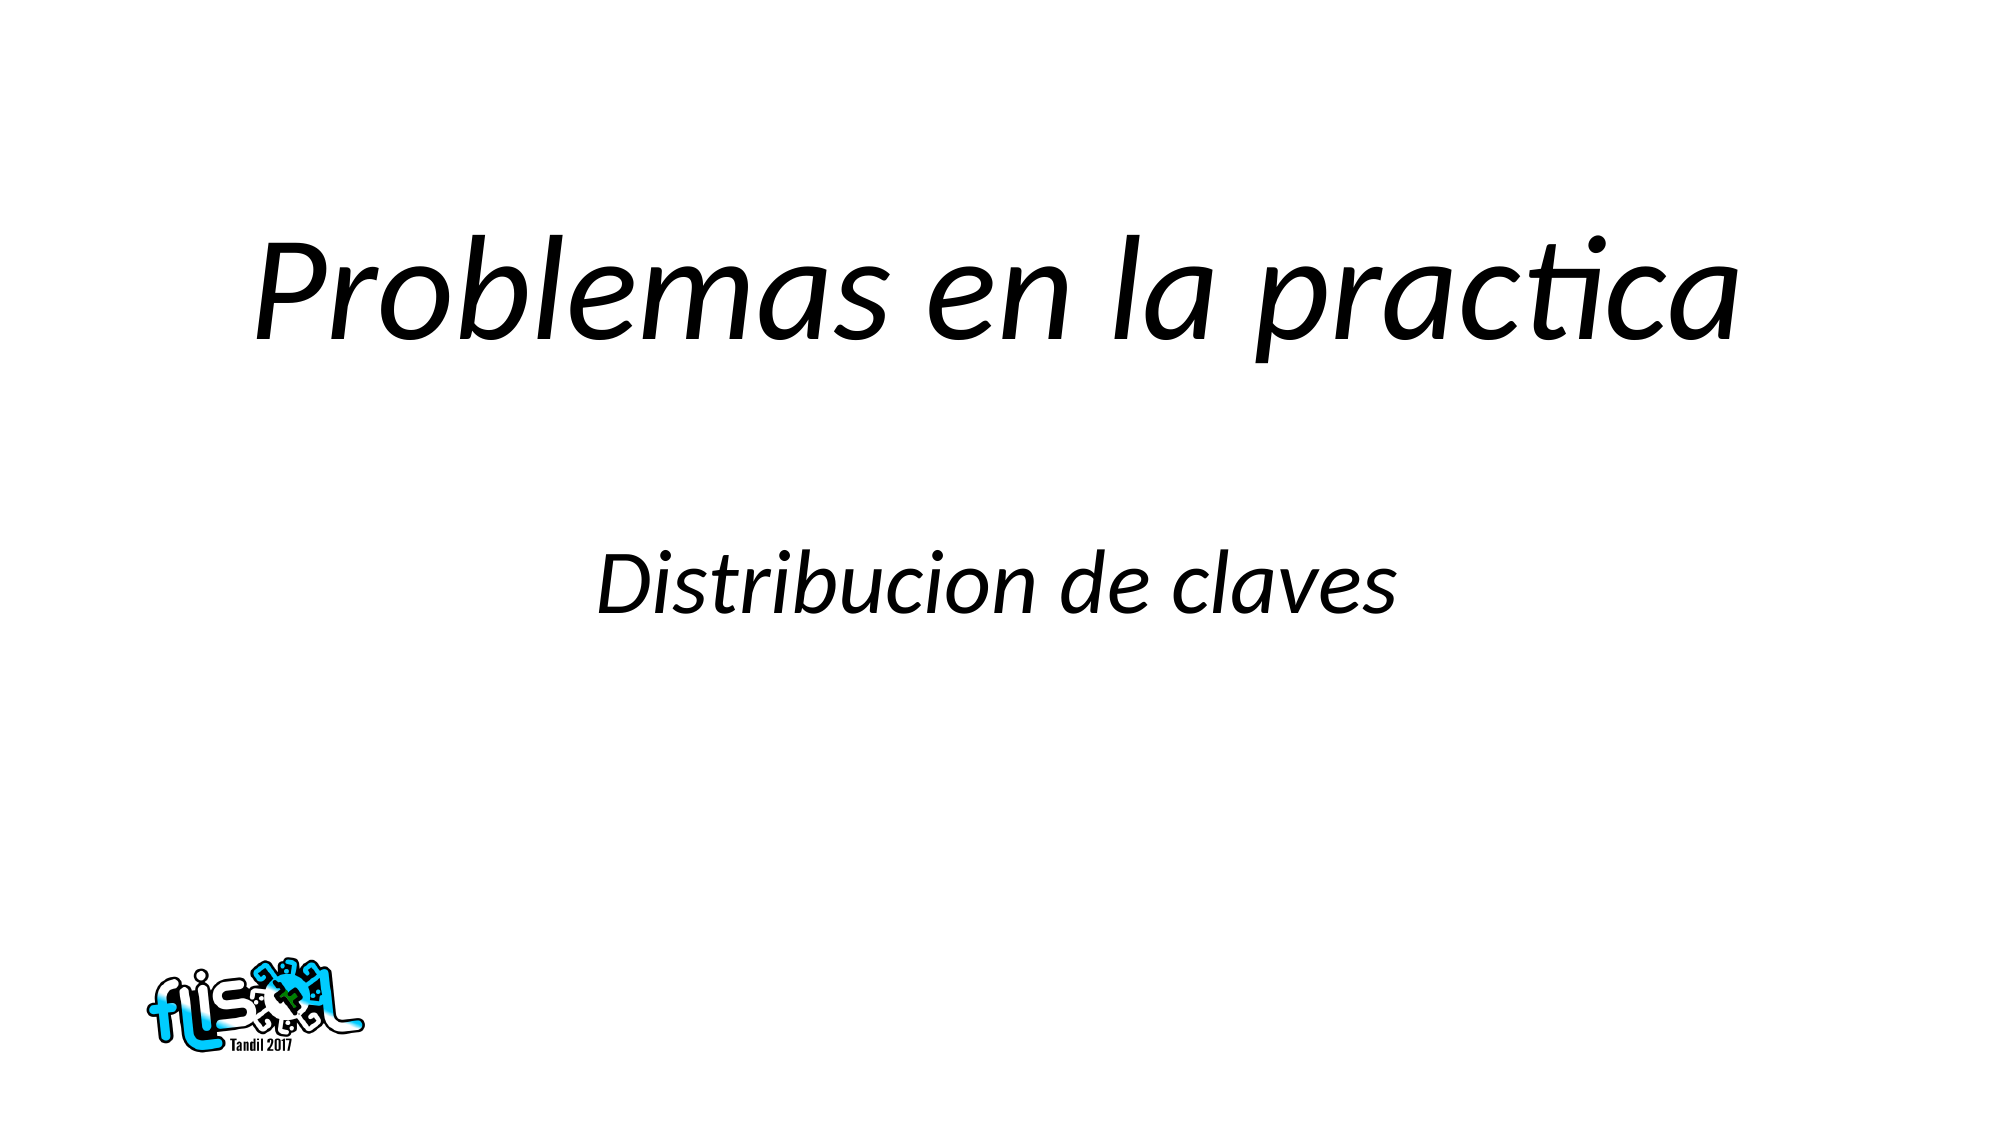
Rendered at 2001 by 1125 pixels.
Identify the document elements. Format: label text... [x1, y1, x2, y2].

picture [30, 914, 481, 1096]
title Problemas en la practica Distribucion de claves [135, 202, 1861, 601]
